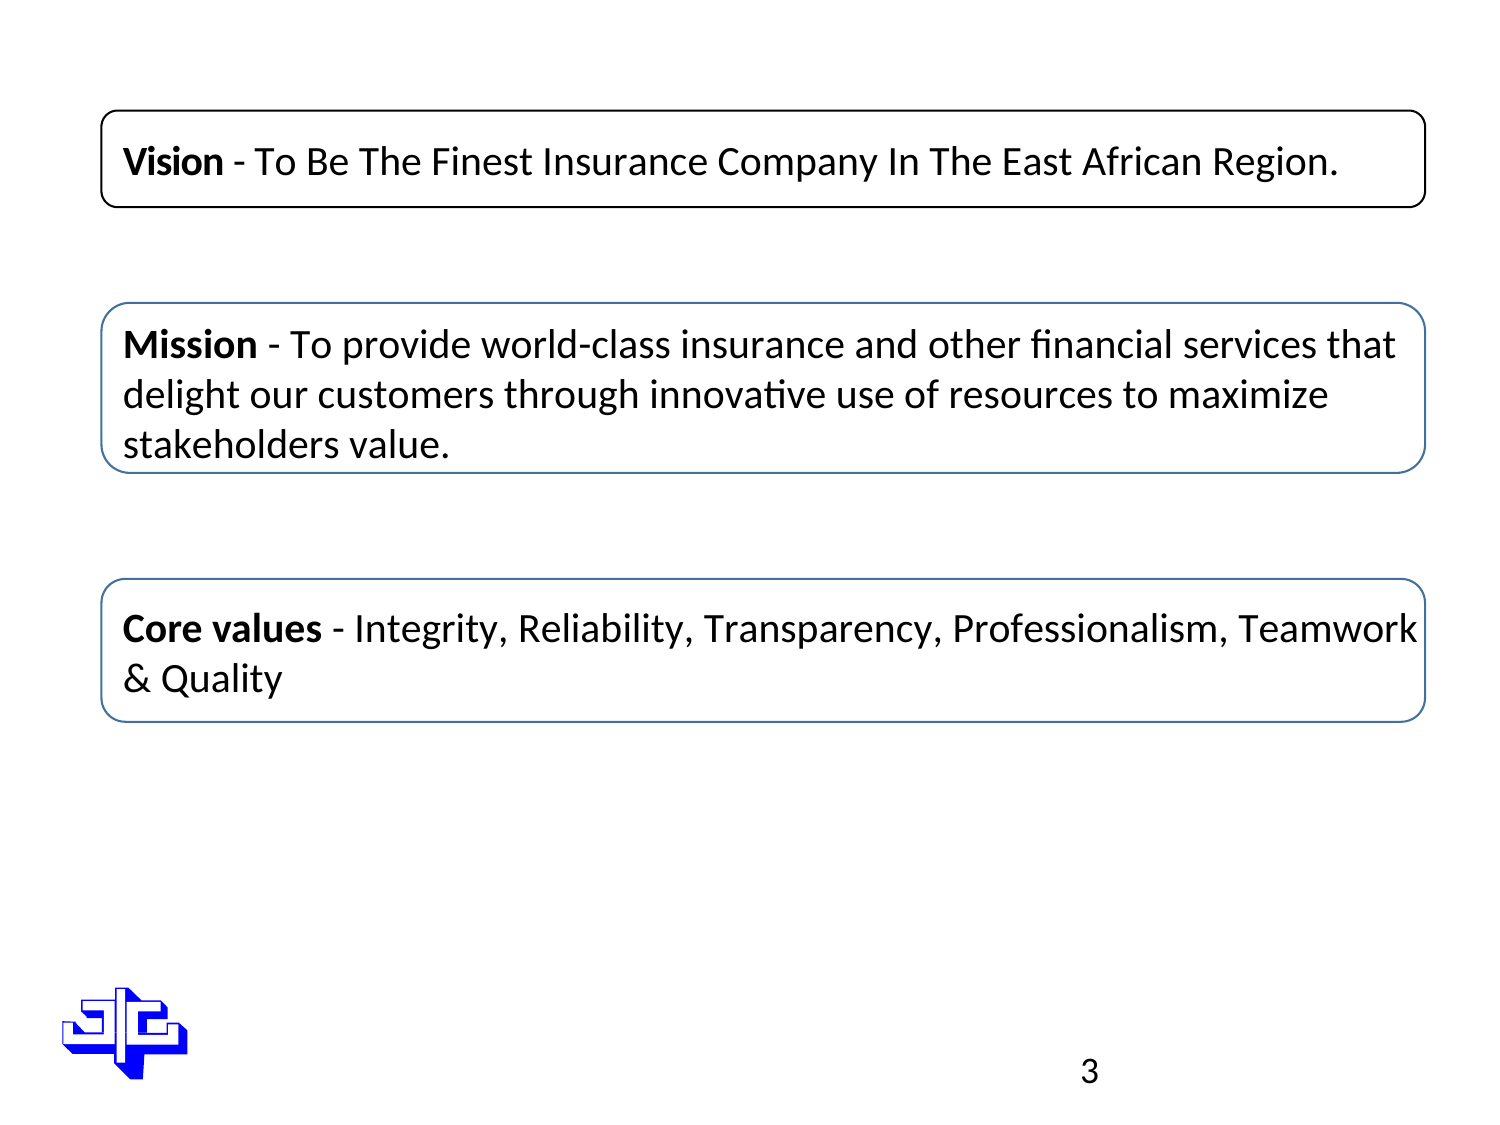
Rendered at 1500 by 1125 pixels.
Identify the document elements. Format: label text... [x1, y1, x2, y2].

text_box Vision - To Be The Finest Insurance Company In The East African Region. Mission - To provide world-class insurance and other financial services that delight our customers through innovative use of resources to maximize stakeholders value. Core values - Integrity, Reliability, Transparency, Professionalism, Teamwork & Quality [120, 580, 1424, 703]
text_box Vision - To Be The Finest Insurance Company In The East African Region. Mission - To provide world-class insurance and other financial services that delight our customers through innovative use of resources to maximize stakeholders value. Core values - Integrity, Reliability, Transparency, Professionalism, Teamwork & Quality [120, 304, 1424, 471]
text_box [62, 987, 188, 1080]
text_box Vision - To Be The Finest Insurance Company In The East African Region. Mission - To provide world-class insurance and other financial services that delight our customers through innovative use of resources to maximize stakeholders value. Core values - Integrity, Reliability, Transparency, Professionalism, Teamwork & Quality [120, 90, 1445, 703]
text_box Vision - To Be The Finest Insurance Company In The East African Region. Mission - To provide world-class insurance and other financial services that delight our customers through innovative use of resources to maximize stakeholders value. Core values - Integrity, Reliability, Transparency, Professionalism, Teamwork & Quality [120, 112, 1424, 206]
text_box [1080, 1046, 1426, 1092]
